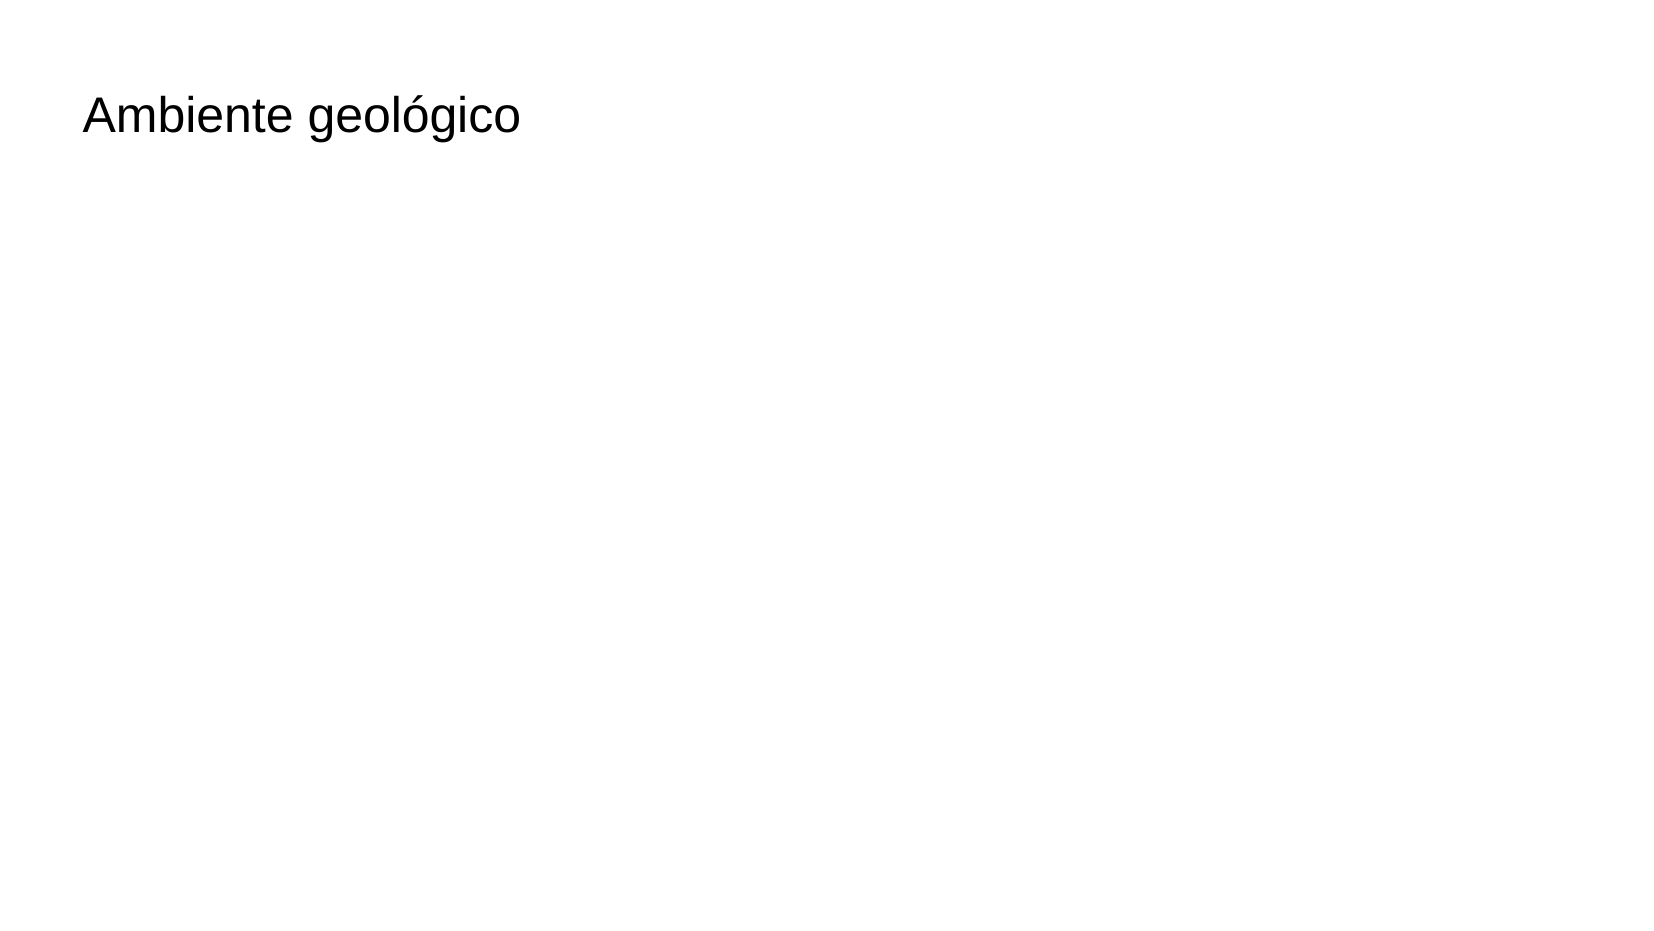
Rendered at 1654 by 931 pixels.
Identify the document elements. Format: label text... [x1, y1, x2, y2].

title Ambiente geológico [82, 37, 1571, 193]
